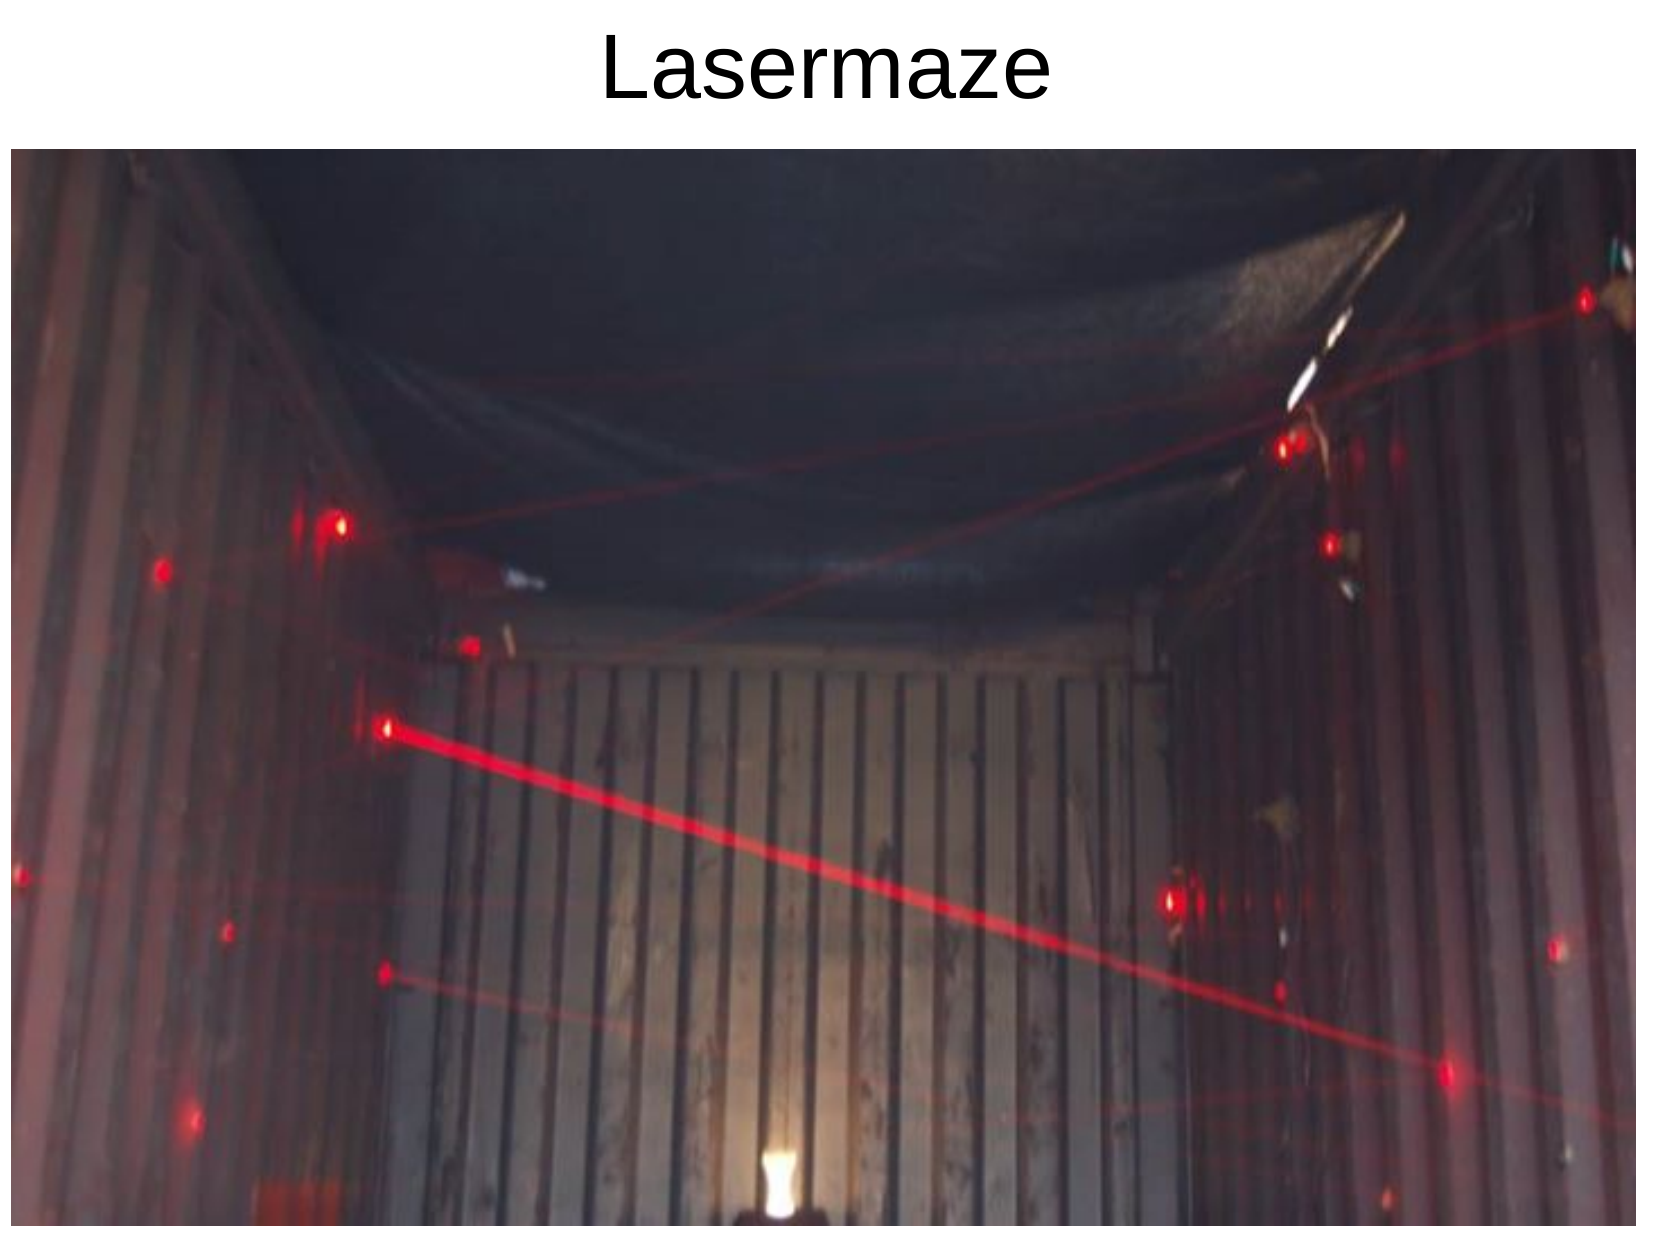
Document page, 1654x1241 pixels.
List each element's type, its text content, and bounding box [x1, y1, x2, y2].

picture [11, 149, 1636, 1226]
title Lasermaze [82, 15, 1571, 118]
